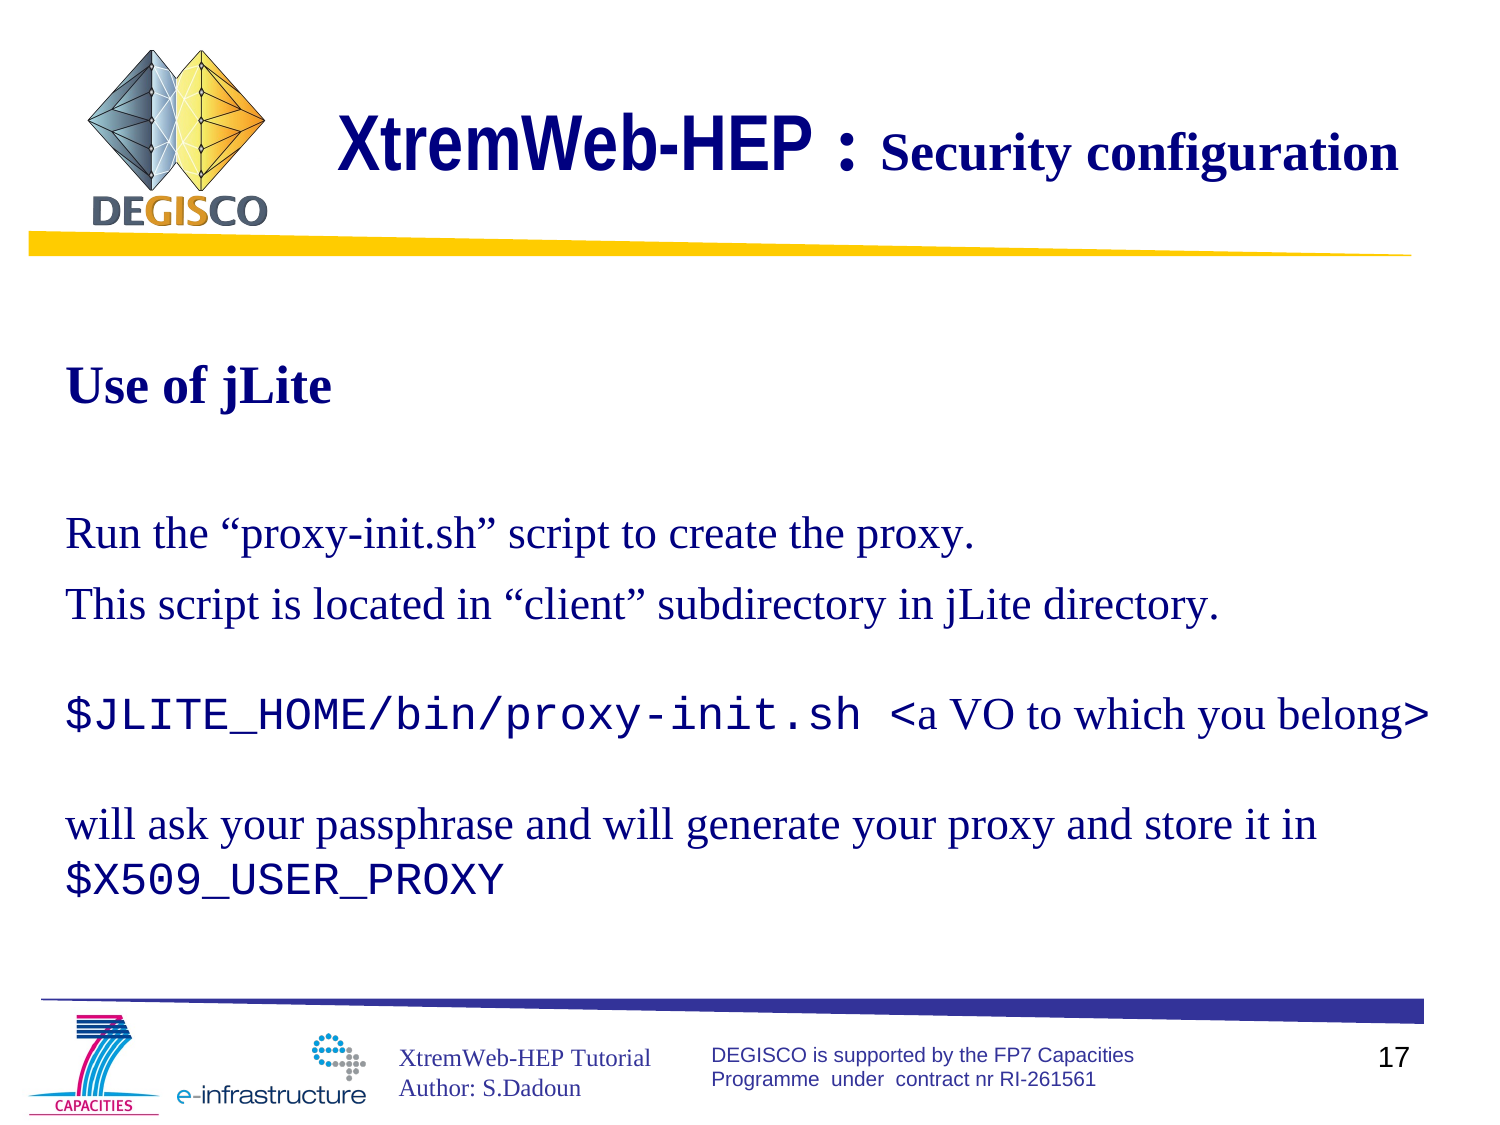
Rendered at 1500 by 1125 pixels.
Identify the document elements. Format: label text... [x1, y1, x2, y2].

picture [317, 1038, 340, 1049]
subtitle Use of jLite Run the “proxy-init.sh” script to create the proxy. This script is located in “client” subdirectory in jLite directory. $JLITE_HOME/bin/proxy-init.sh <a VO to which you belong> will ask your passphrase and will generate your proxy and store it in $X509_USER_PROXY [64, 255, 1463, 998]
picture [177, 1033, 366, 1104]
picture [65, 44, 287, 226]
title XtremWeb-HEP : Security configuration [259, 56, 1479, 221]
picture [22, 1007, 165, 1124]
